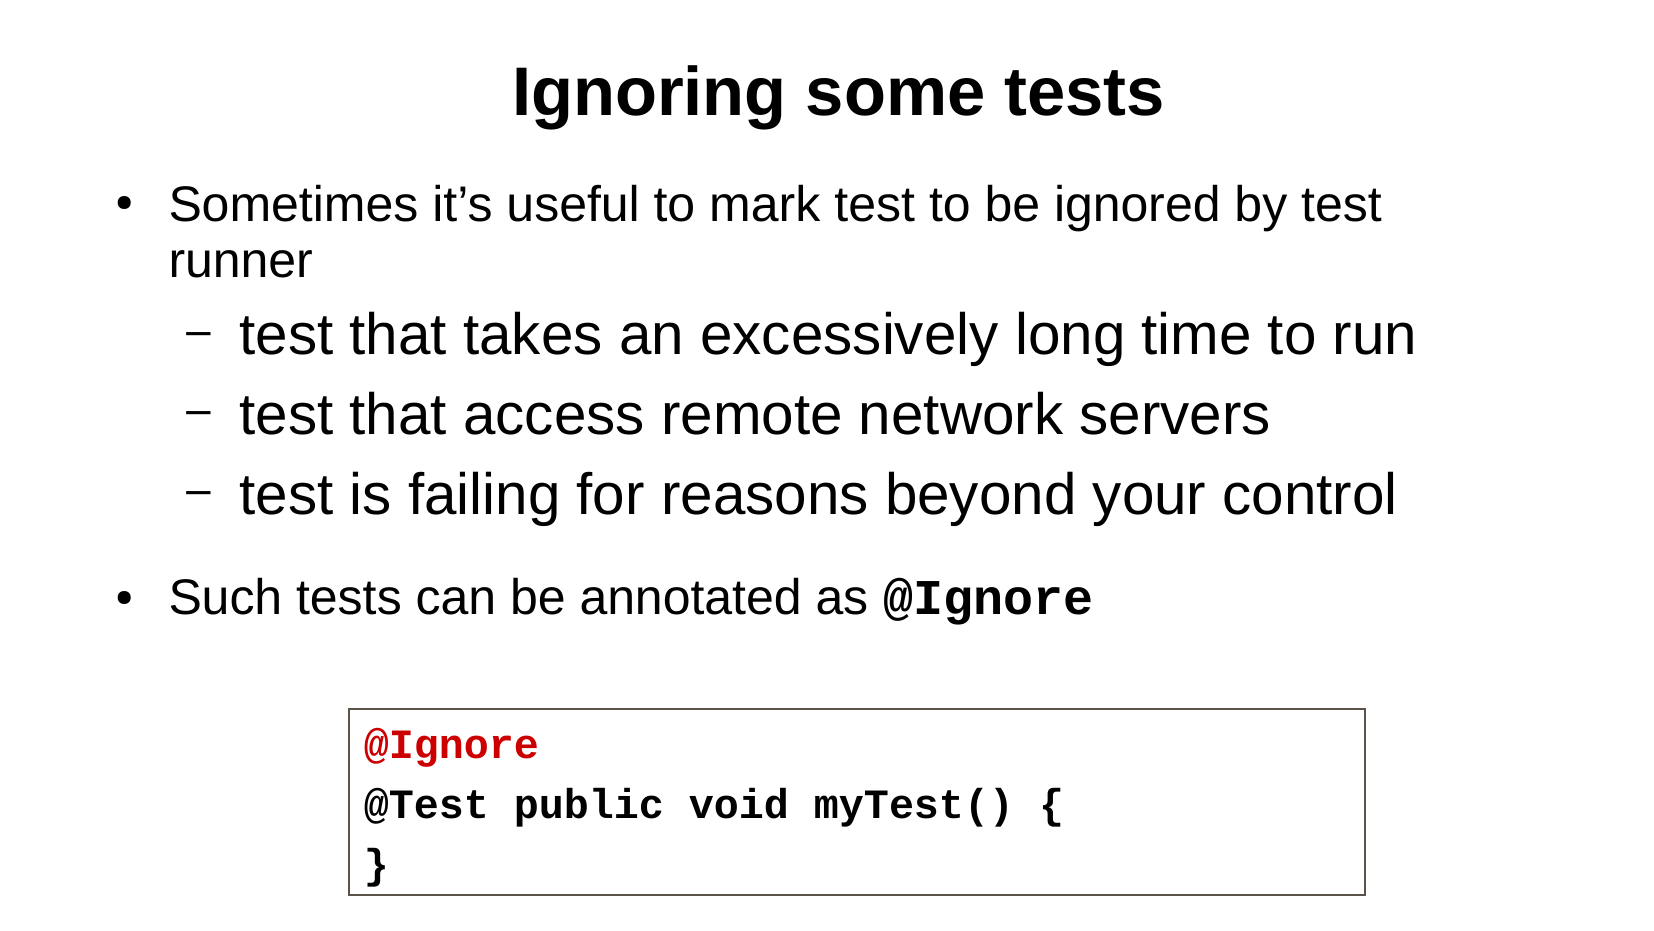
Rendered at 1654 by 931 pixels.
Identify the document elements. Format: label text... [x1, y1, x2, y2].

text_box @Ignore @Test public void myTest() { } [349, 708, 1365, 896]
list Sometimes it’s useful to mark test to be ignored by test runner test that takes an excessively long time to run test that access remote network servers test is failing for reasons beyond your control Such tests can be annotated as @Ignore [82, 168, 1538, 889]
title Ignoring some tests [82, 37, 1571, 147]
